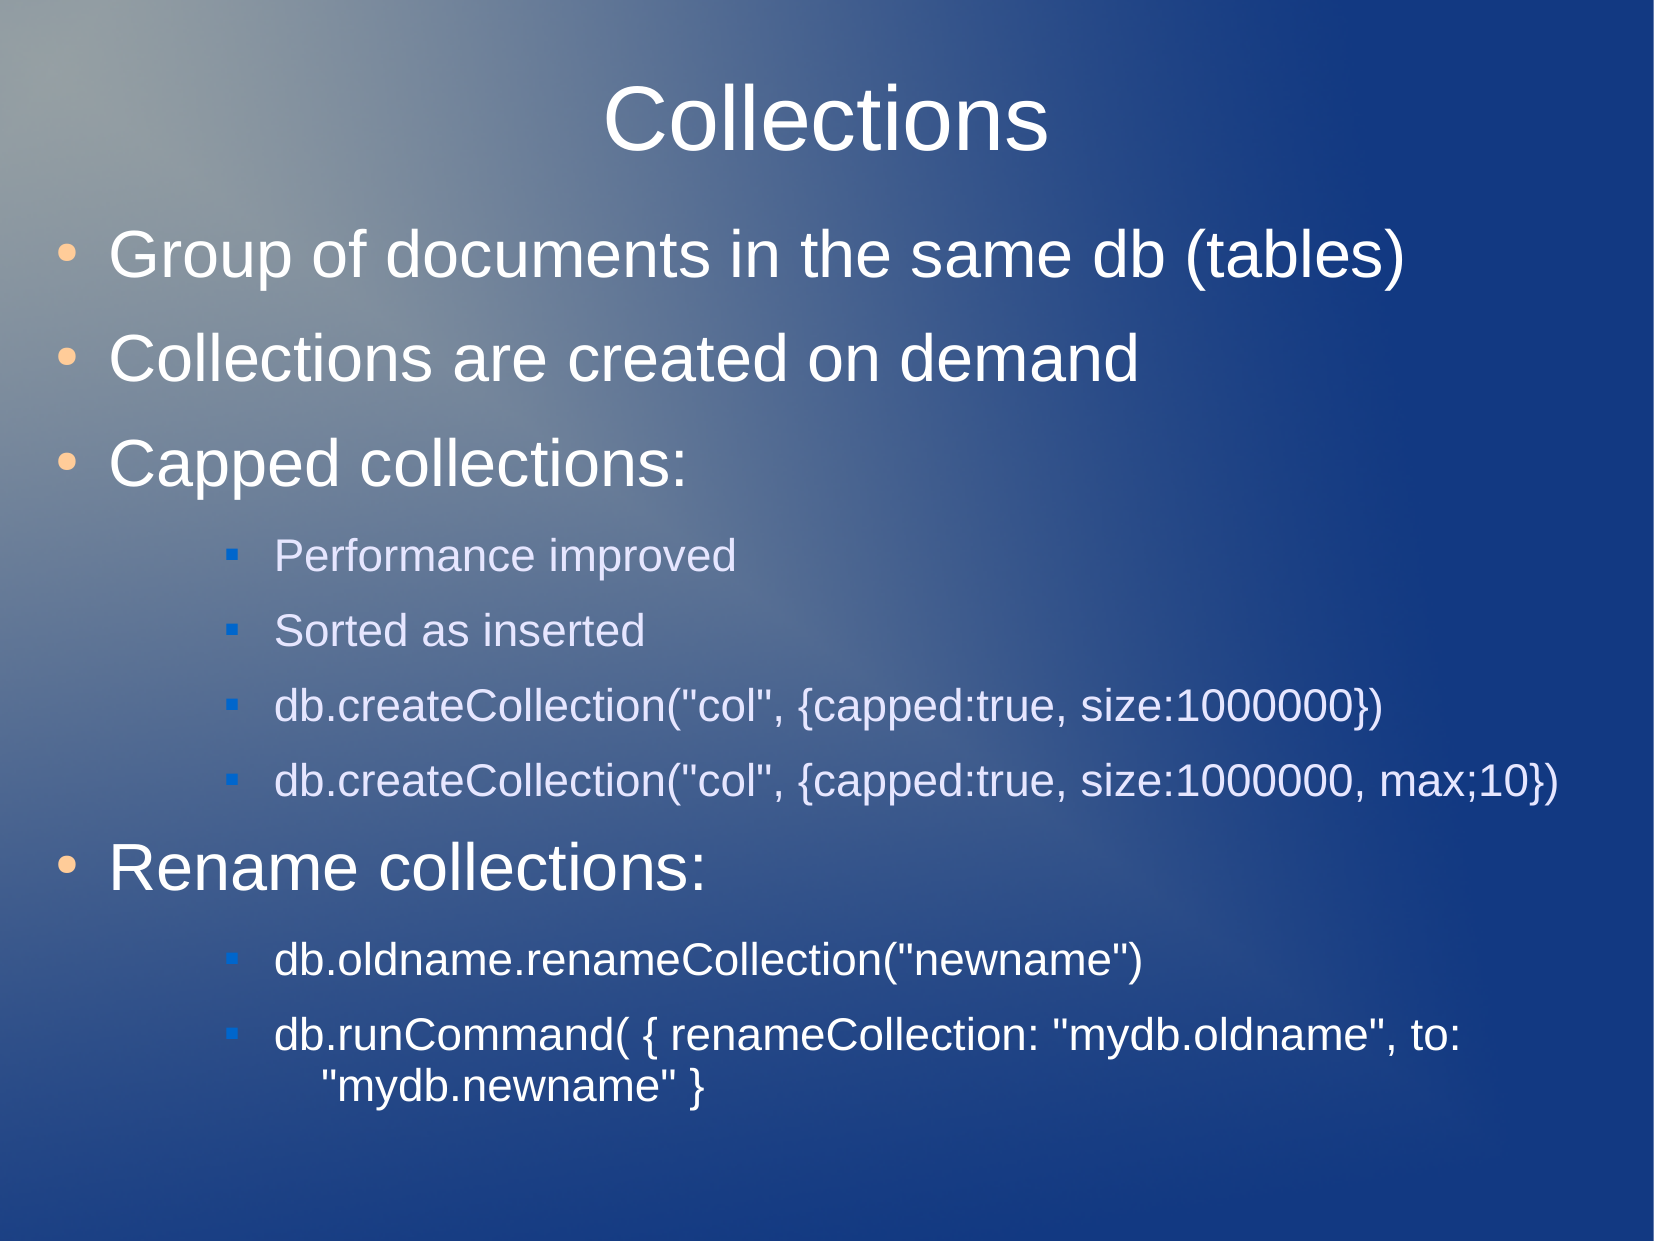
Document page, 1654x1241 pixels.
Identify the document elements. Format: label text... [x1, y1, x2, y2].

picture [0, 0, 1654, 1241]
list Group of documents in the same db (tables) Collections are created on demand Capped collections: Performance improved Sorted as inserted db.createCollection("col", {capped:true, size:1000000}) db.createCollection("col", {capped:true, size:1000000, max;10}) Rename collections: db.oldname.renameCollection("newname") db.runCommand( { renameCollection: "mydb.oldname", to: "mydb.newname" } [37, 217, 1613, 1112]
title Collections [82, 49, 1571, 188]
